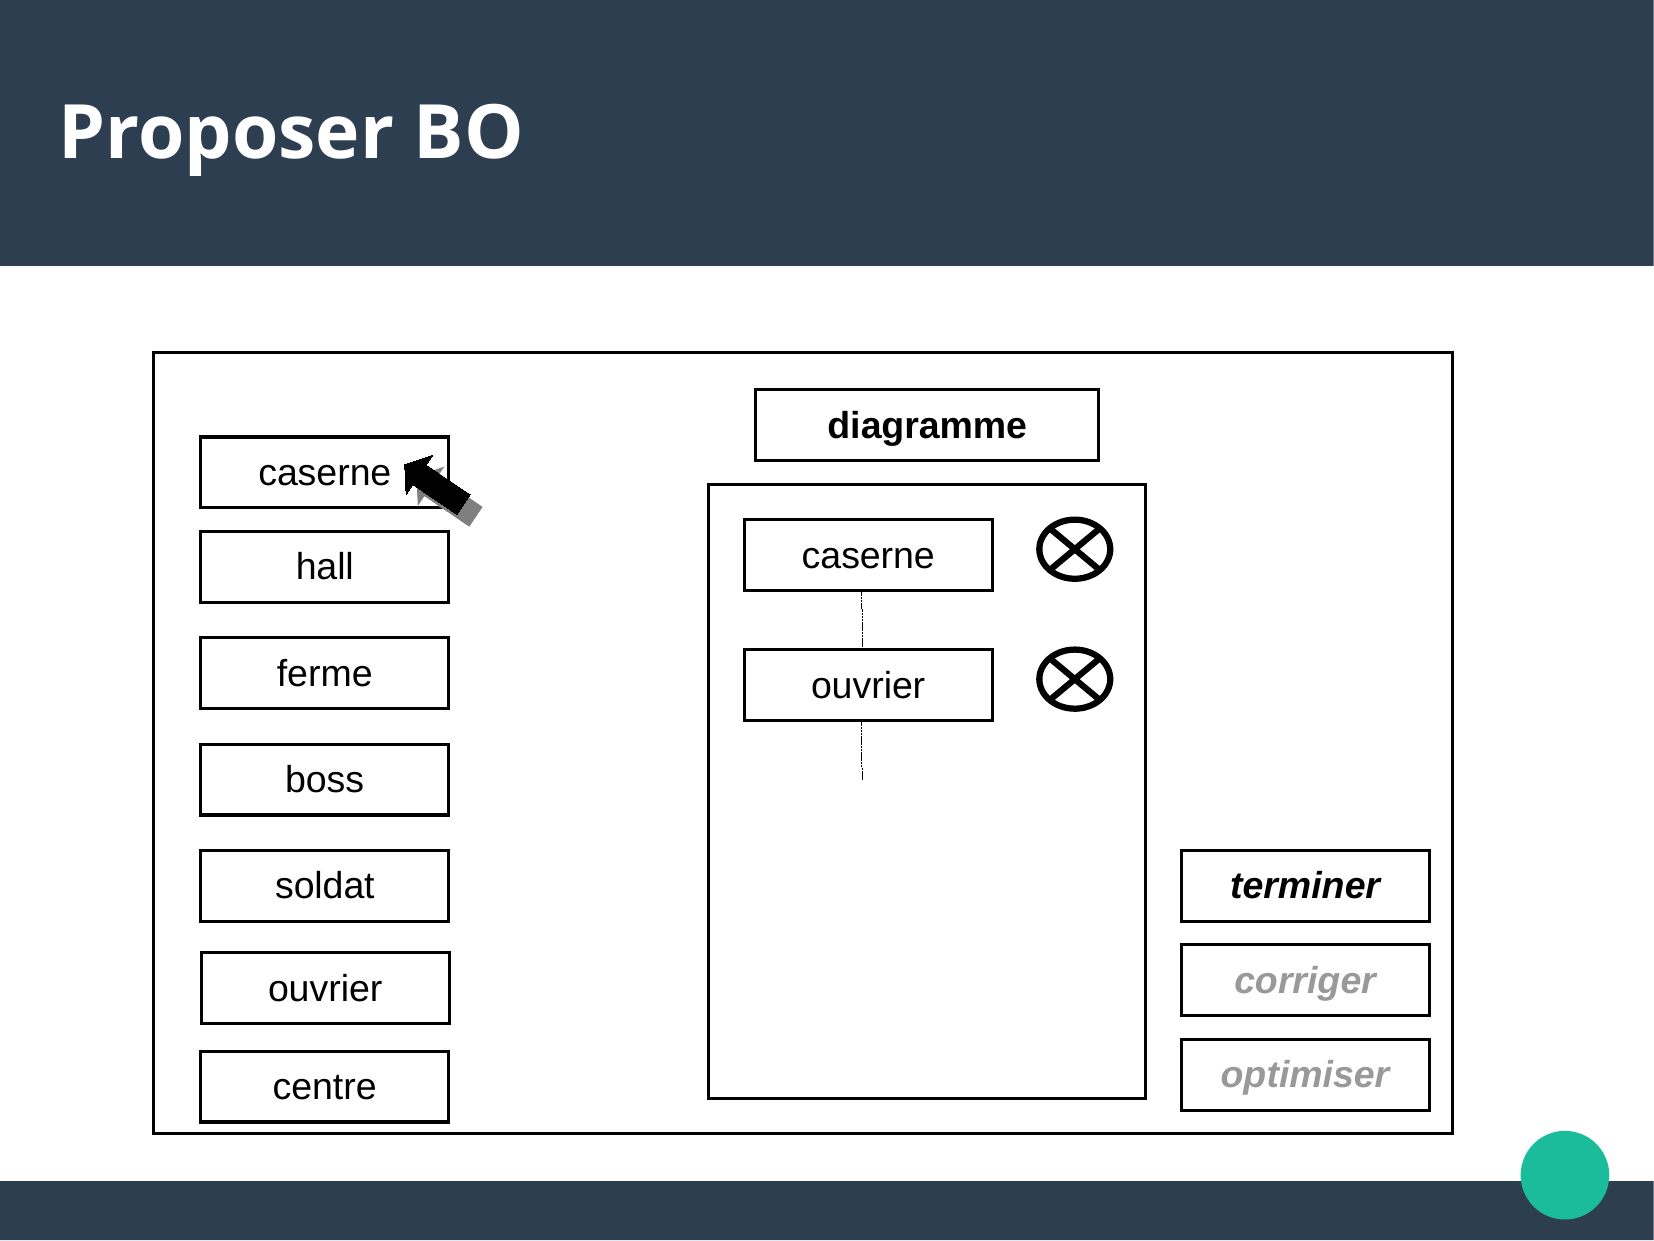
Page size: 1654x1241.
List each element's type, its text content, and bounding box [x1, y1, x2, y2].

text_box optimiser [1181, 1039, 1430, 1111]
text_box corriger [1181, 944, 1430, 1016]
text_box boss [200, 744, 449, 815]
text_box soldat [200, 850, 449, 922]
text_box diagramme [755, 389, 1099, 461]
text_box ferme [200, 637, 449, 709]
text_box ouvrier [201, 952, 450, 1024]
text_box centre [200, 1051, 449, 1123]
text_box [153, 352, 1453, 1134]
text_box terminer [1181, 850, 1430, 922]
title Proposer BO [59, 49, 1595, 207]
text_box hall [200, 531, 449, 603]
text_box caserne [744, 519, 993, 591]
text_box ouvrier [744, 649, 993, 721]
text_box caserne [200, 437, 449, 508]
